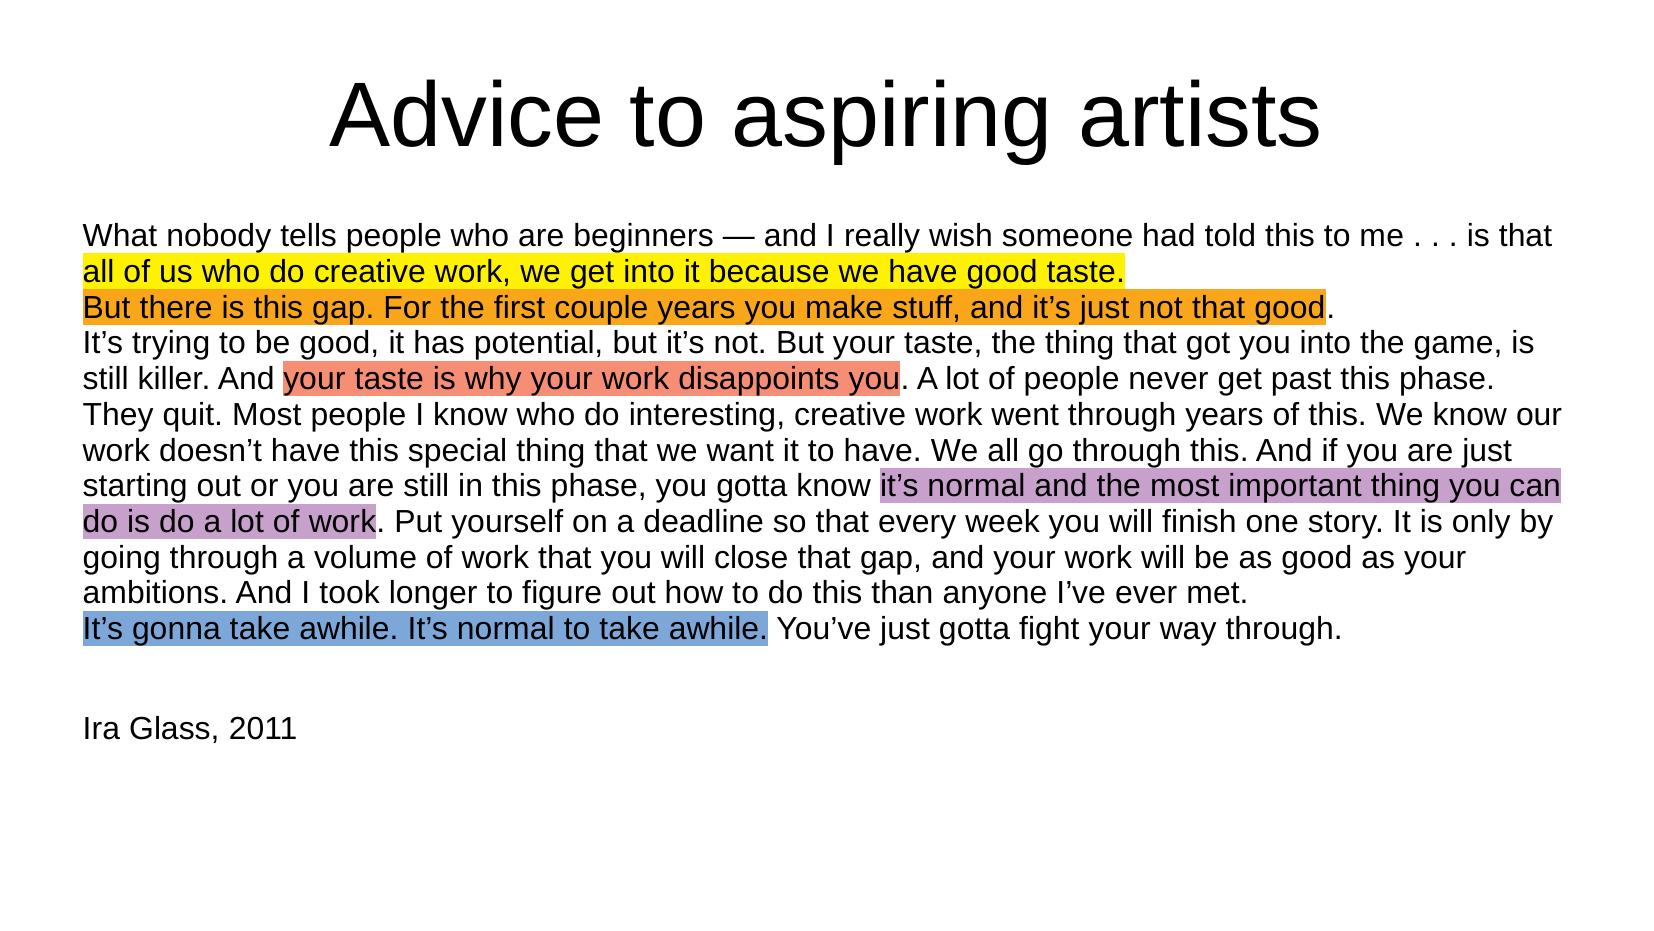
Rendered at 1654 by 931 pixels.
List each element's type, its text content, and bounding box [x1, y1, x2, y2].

title Advice to aspiring artists [82, 37, 1571, 193]
list What nobody tells people who are beginners — and I really wish someone had told this to me . . . is that all of us who do creative work, we get into it because we have good taste. But there is this gap. For the first couple years you make stuff, and it’s just not that good. It’s trying to be good, it has potential, but it’s not. But your taste, the thing that got you into the game, is still killer. And your taste is why your work disappoints you. A lot of people never get past this phase. They quit. Most people I know who do interesting, creative work went through years of this. We know our work doesn’t have this special thing that we want it to have. We all go through this. And if you are just starting out or you are still in this phase, you gotta know it’s normal and the most important thing you can do is do a lot of work. Put yourself on a deadline so that every week you will finish one story. It is only by going through a volume of work that you will close that gap, and your work will be as good as your ambitions. And I took longer to figure out how to do this than anyone I’ve ever met. It’s gonna take awhile. It’s normal to take awhile. You’ve just gotta fight your way through. Ira Glass, 2011 [82, 217, 1571, 758]
